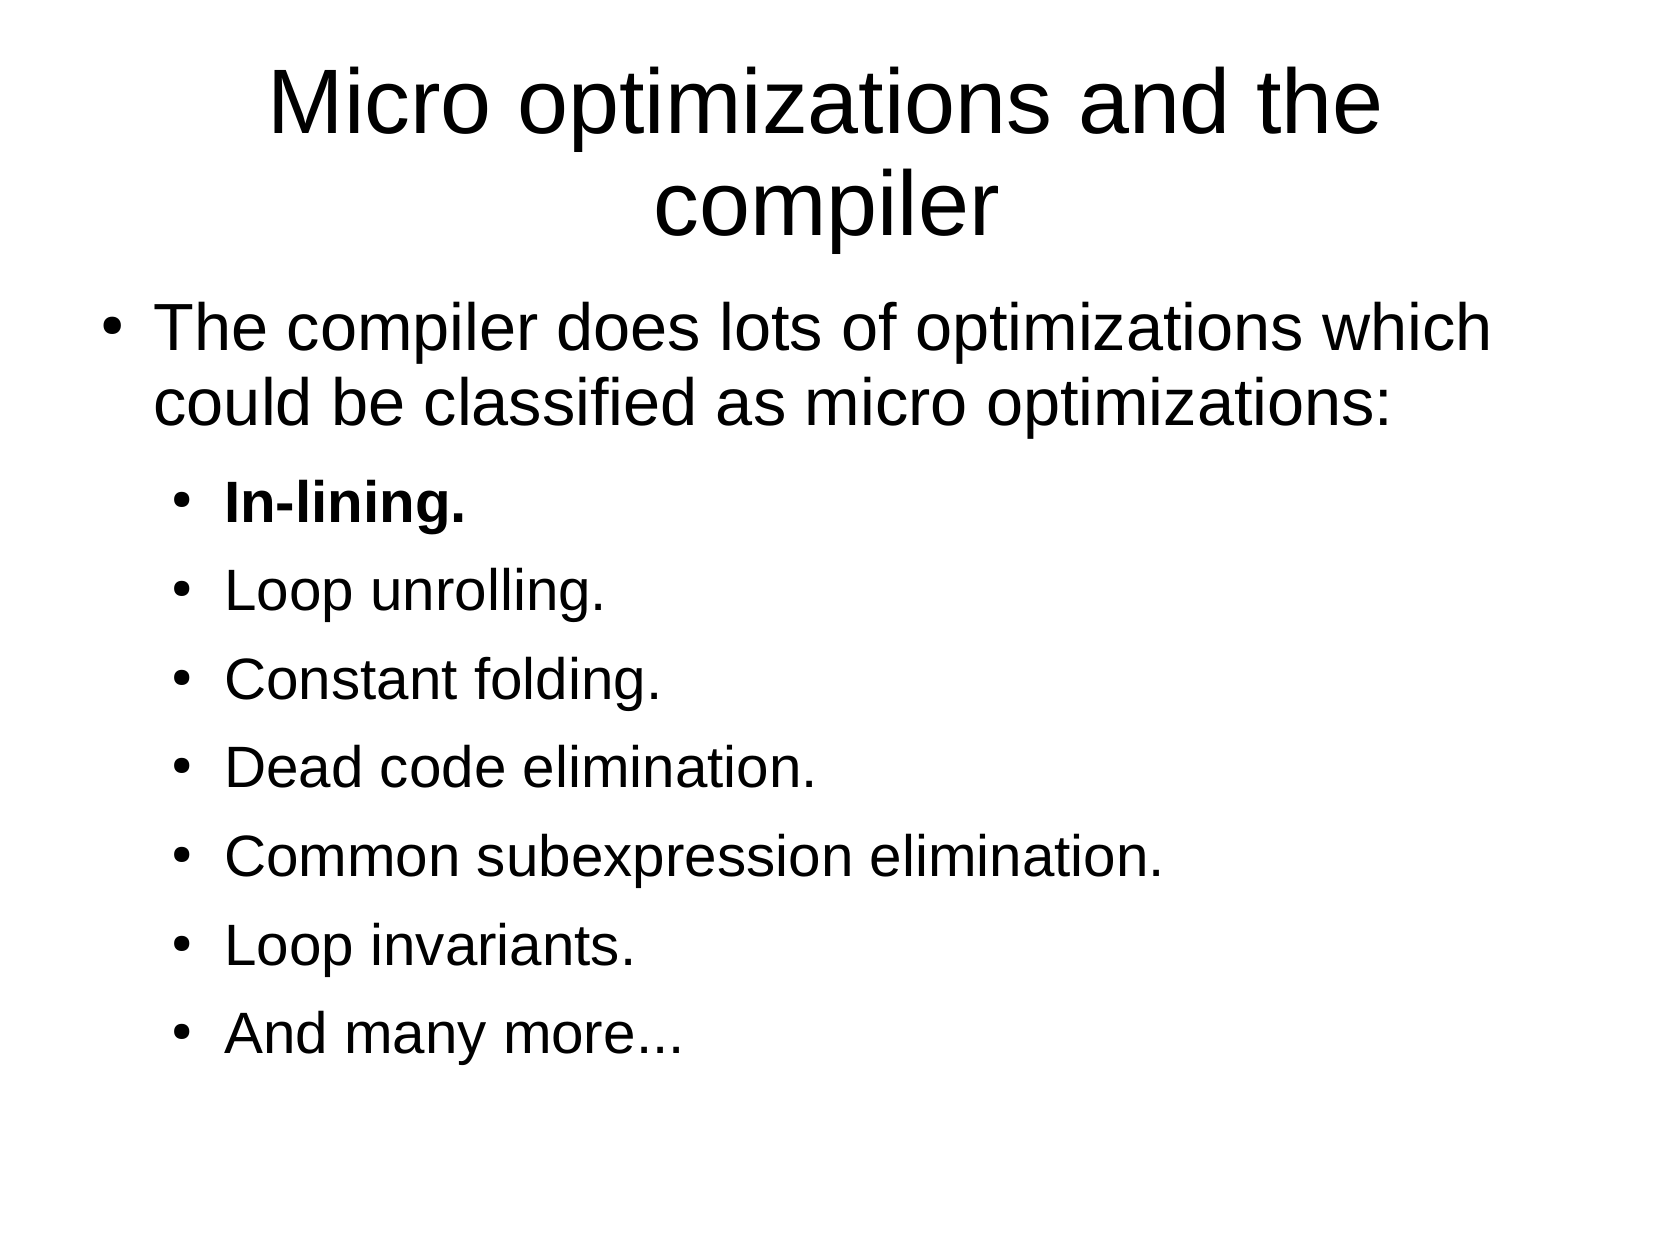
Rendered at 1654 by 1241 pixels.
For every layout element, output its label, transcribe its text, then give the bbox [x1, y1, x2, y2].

title Micro optimizations and the compiler [82, 49, 1571, 257]
list The compiler does lots of optimizations which could be classified as micro optimizations: In-lining. Loop unrolling. Constant folding. Dead code elimination. Common subexpression elimination. Loop invariants. And many more... [82, 290, 1571, 1109]
